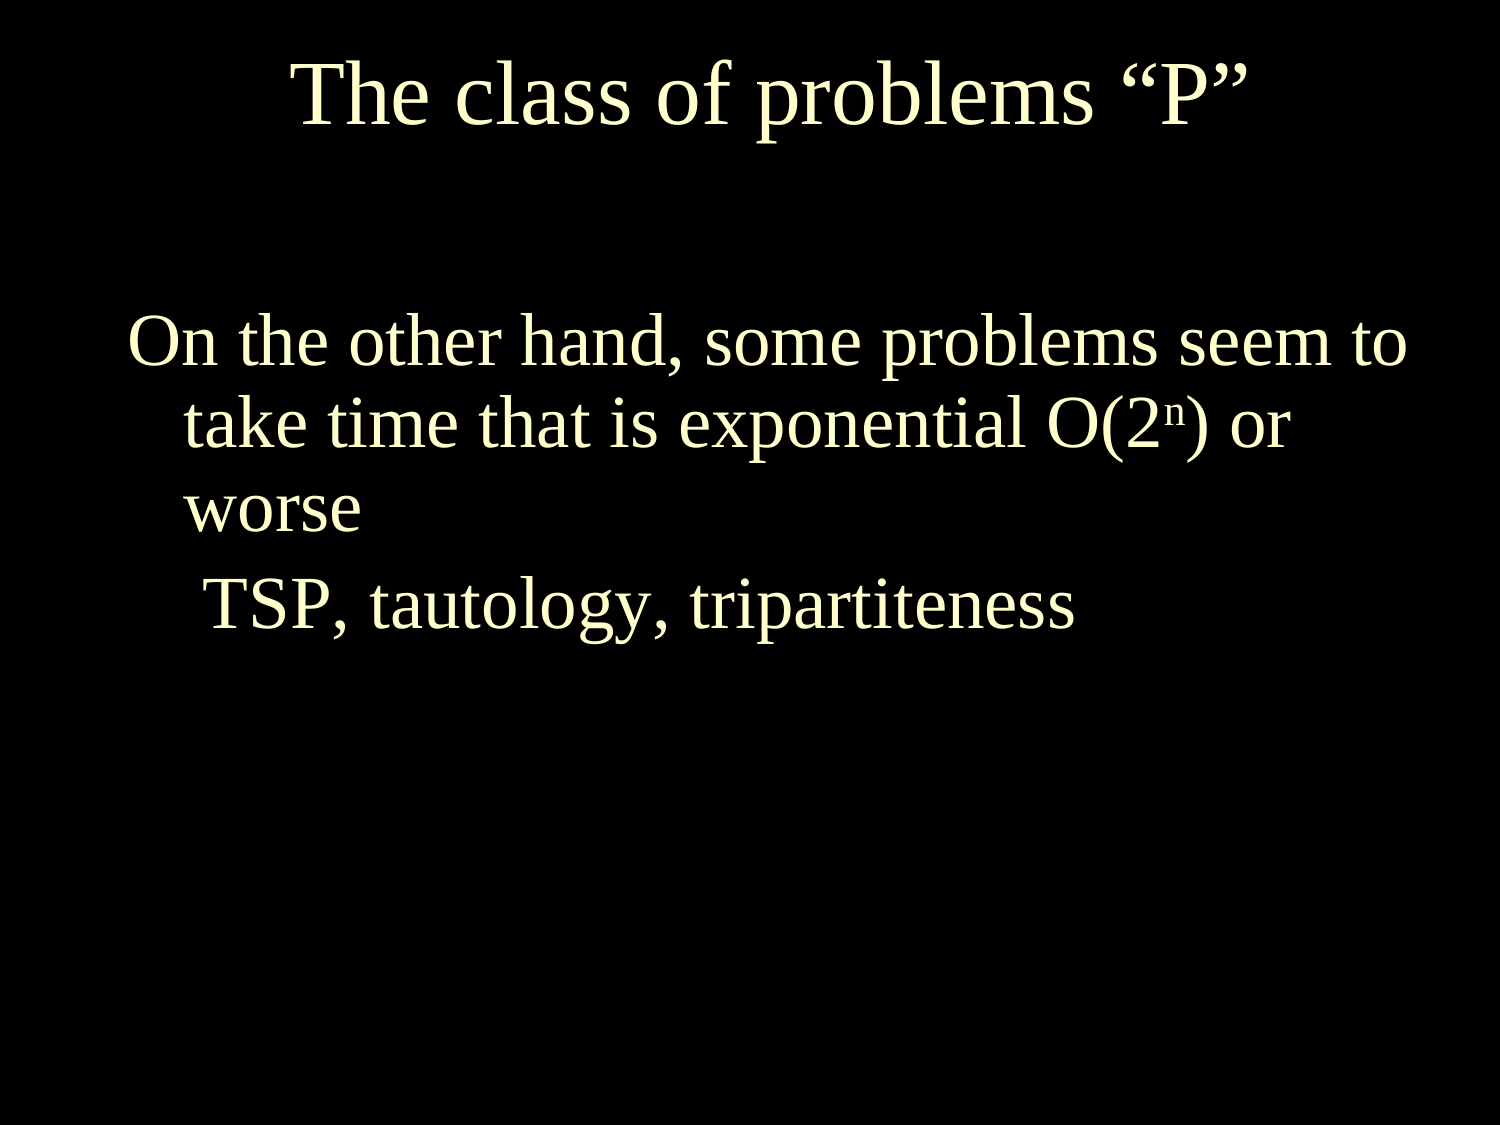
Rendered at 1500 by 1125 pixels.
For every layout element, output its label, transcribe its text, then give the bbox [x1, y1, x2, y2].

title The class of problems “P” [42, 24, 1500, 163]
list On the other hand, some problems seem to take time that is exponential O(2n) or worse TSP, tautology, tripartiteness [112, 200, 1482, 1051]
